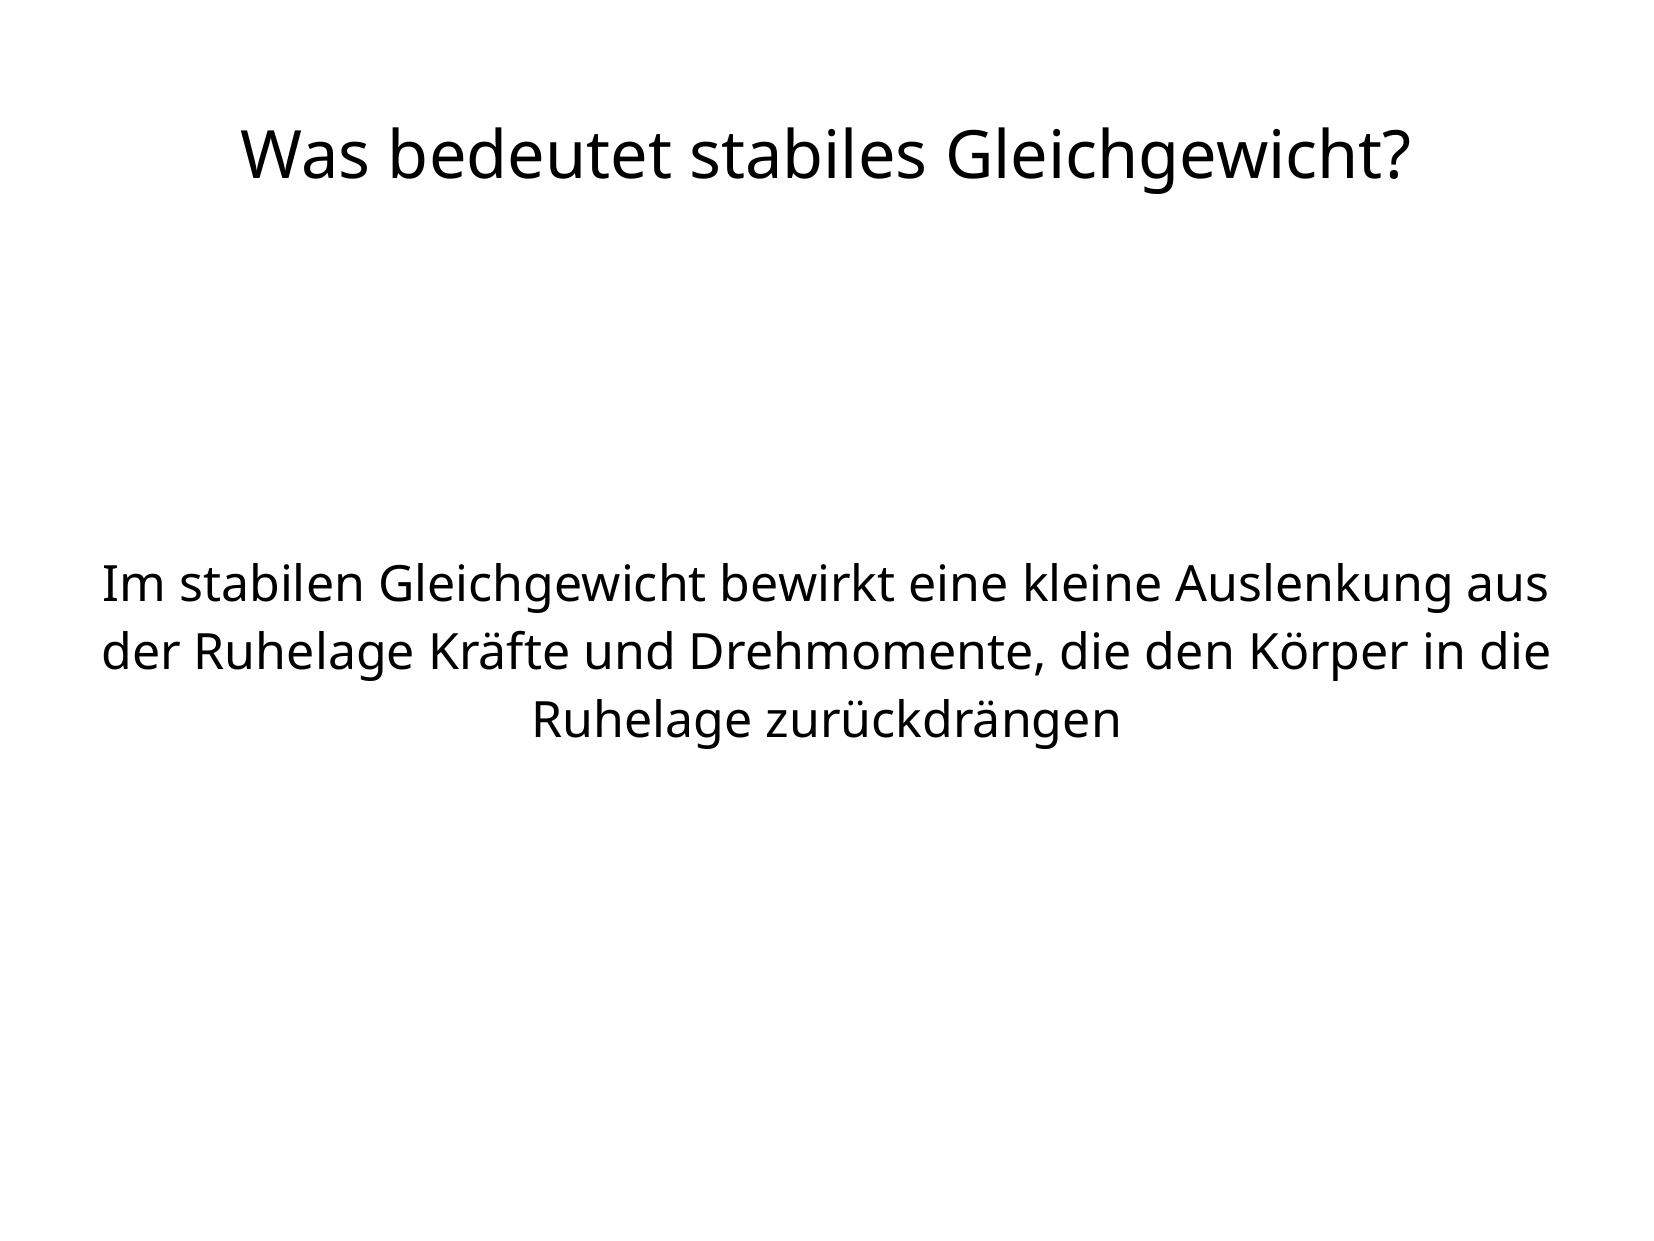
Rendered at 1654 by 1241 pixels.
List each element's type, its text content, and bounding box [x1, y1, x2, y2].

subtitle Im stabilen Gleichgewicht bewirkt eine kleine Auslenkung aus der Ruhelage Kräfte und Drehmomente, die den Körper in die Ruhelage zurückdrängen [82, 290, 1571, 1010]
title Was bedeutet stabiles Gleichgewicht? [82, 49, 1571, 257]
